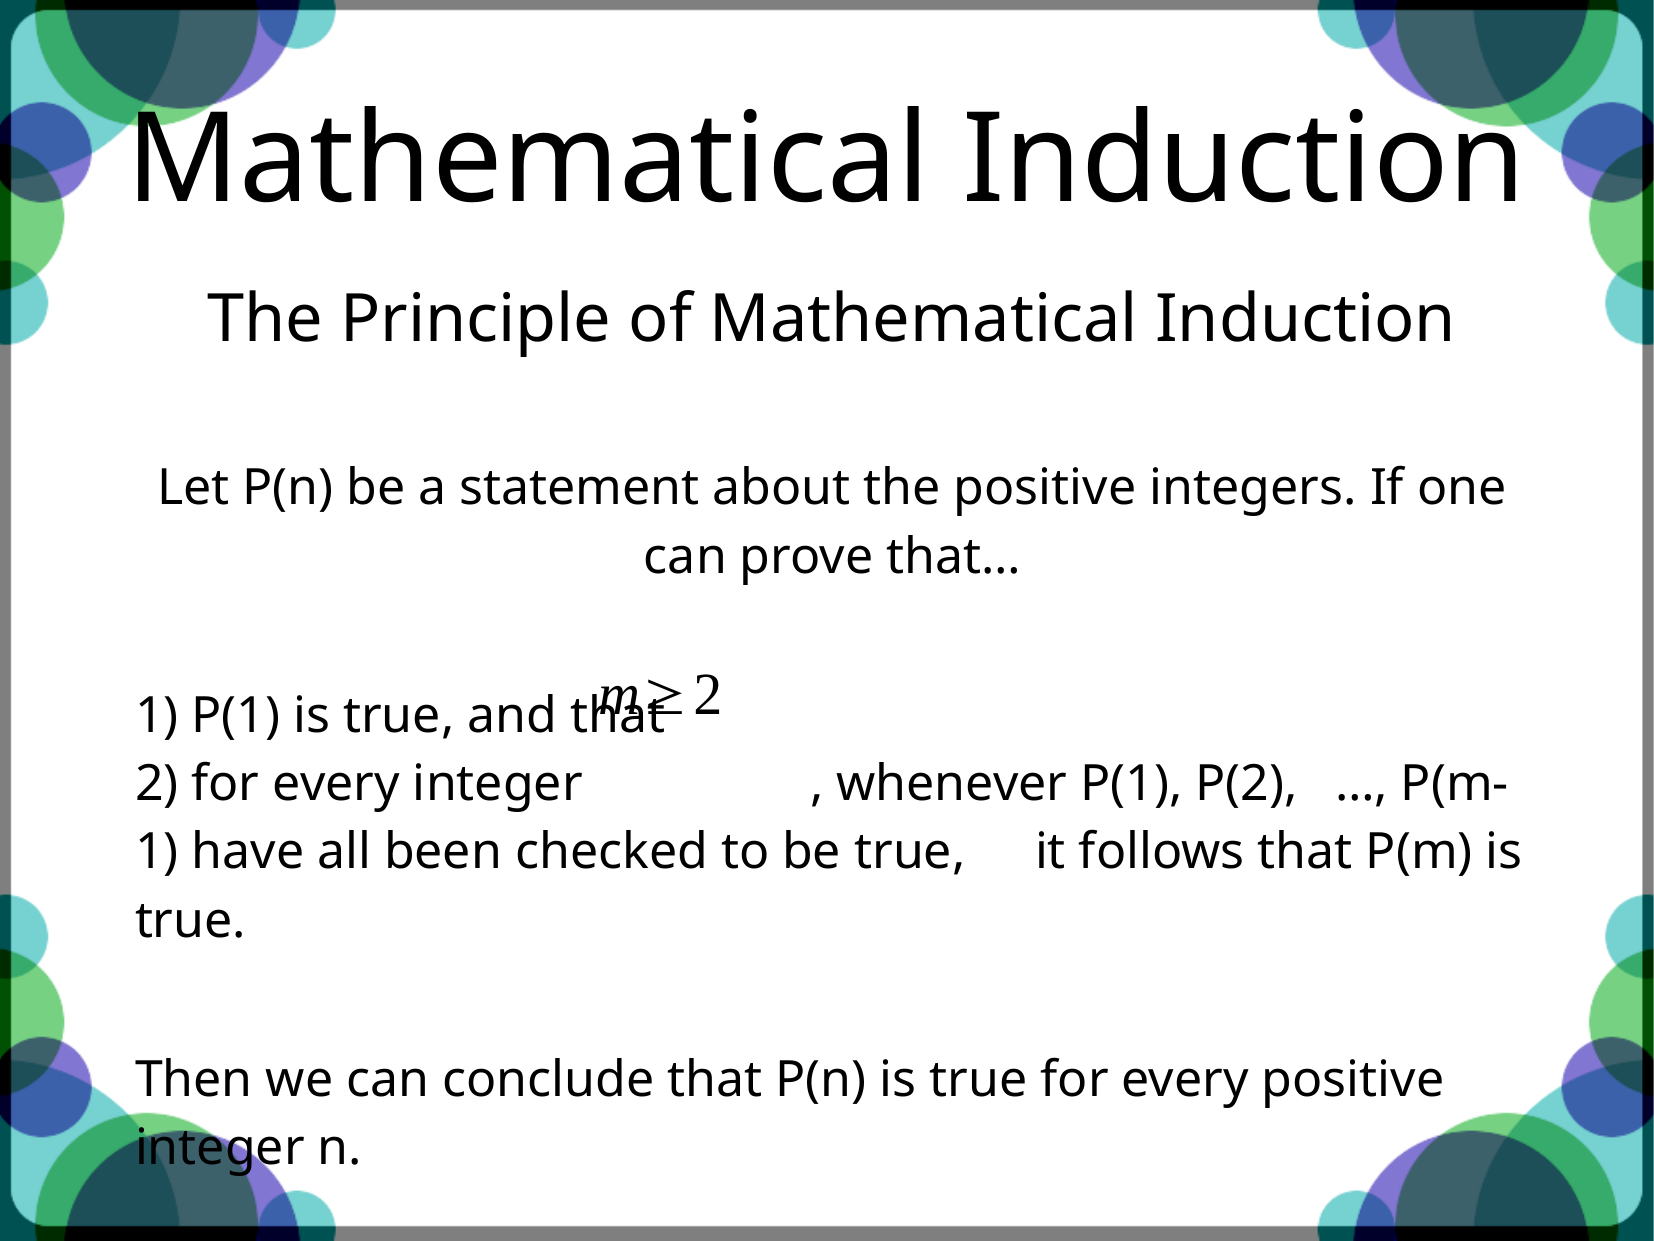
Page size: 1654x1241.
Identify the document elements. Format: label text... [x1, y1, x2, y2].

chart [584, 661, 736, 729]
title Mathematical Induction [82, 49, 1571, 257]
text_box The Principle of Mathematical Induction Let P(n) be a statement about the positive integers. If one can prove that… 1) P(1) is true, and that 2) for every integer , whenever P(1), P(2), …, P(m-1) have all been checked to be true, it follows that P(m) is true. Then we can conclude that P(n) is true for every positive integer n. [135, 270, 1531, 1017]
picture [0, 0, 1654, 1241]
